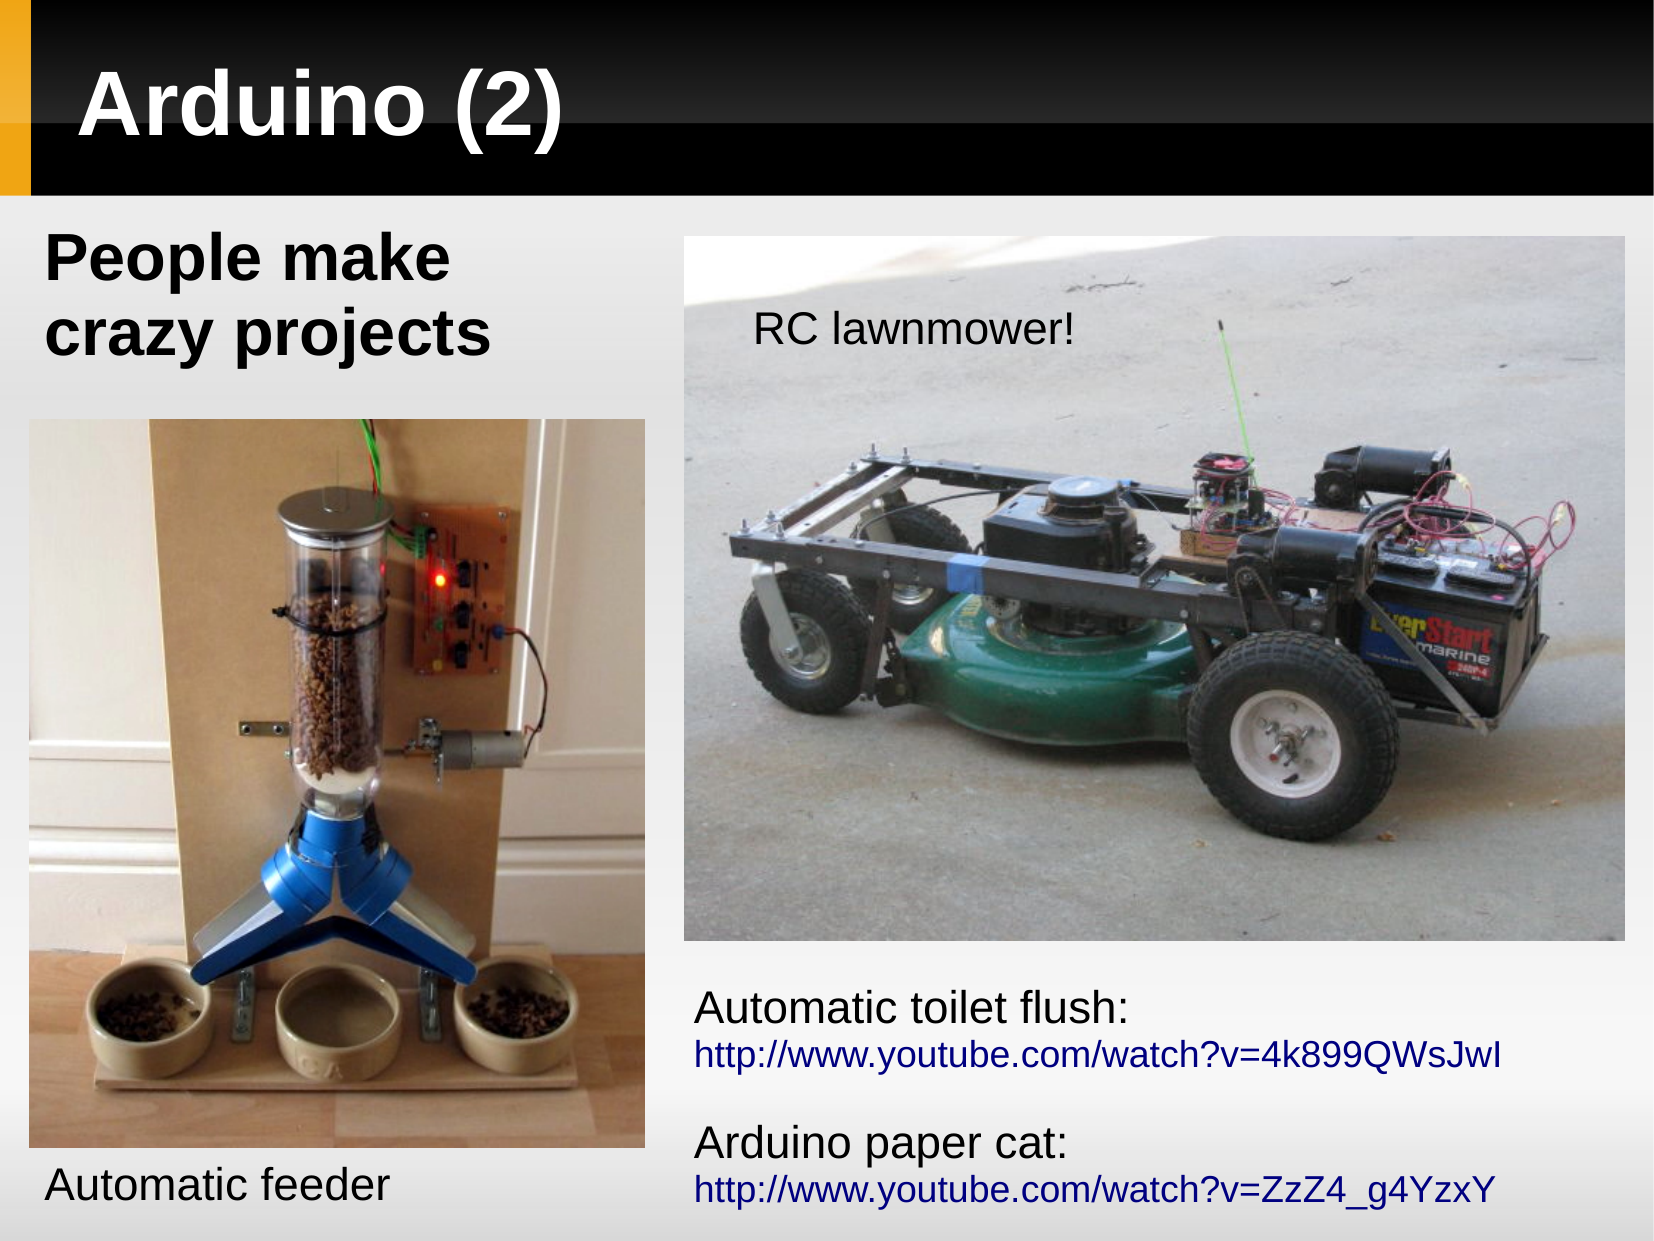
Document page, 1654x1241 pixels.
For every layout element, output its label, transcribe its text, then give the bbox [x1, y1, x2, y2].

picture [0, 0, 1654, 1241]
text_box People make crazy projects [29, 212, 650, 508]
text_box Automatic toilet flush: http://www.youtube.com/watch?v=4k899QWsJwI Arduino paper cat: http://www.youtube.com/watch?v=ZzZ4_g4YzxY [679, 974, 1565, 1218]
text_box Automatic feeder [29, 1151, 414, 1218]
title Arduino (2) [76, 0, 1565, 208]
text_box RC lawnmower! [738, 295, 1123, 362]
